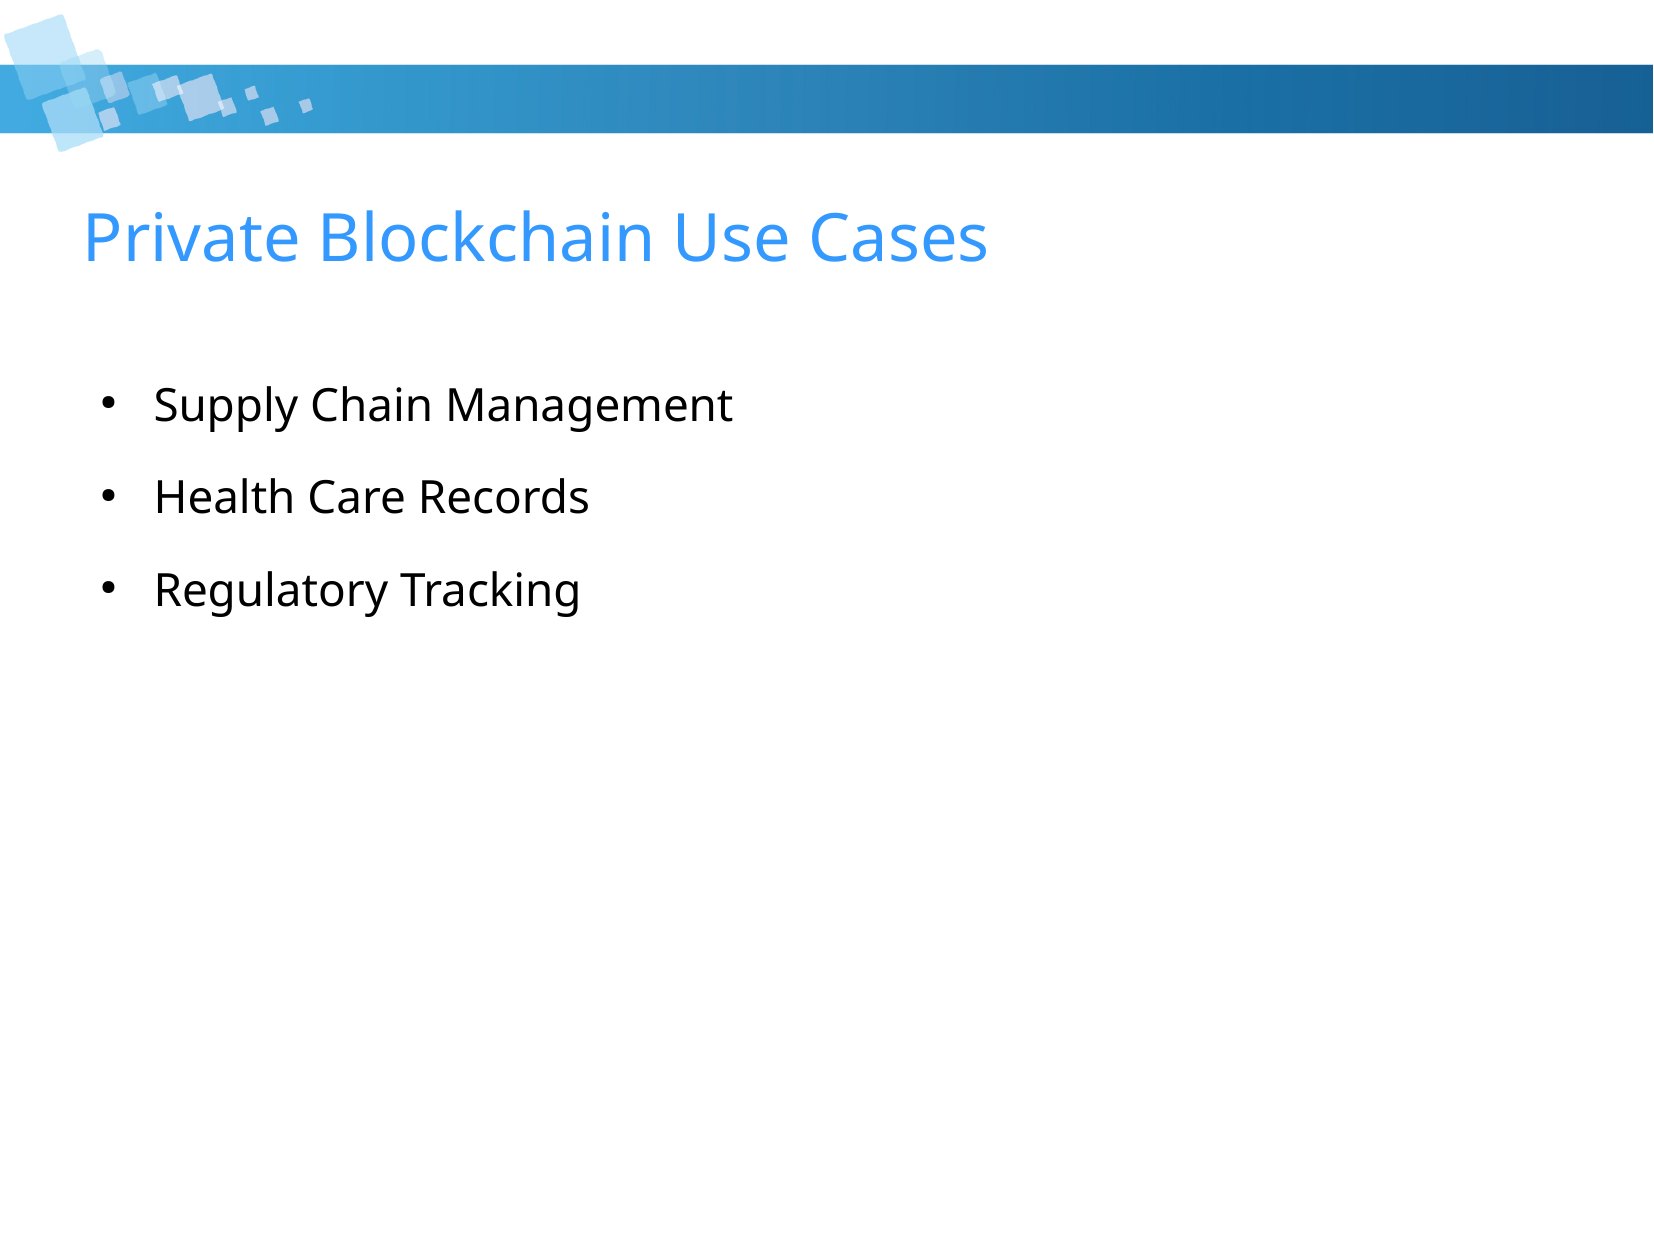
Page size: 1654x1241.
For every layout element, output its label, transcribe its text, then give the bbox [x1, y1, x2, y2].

list Supply Chain Management Health Care Records Regulatory Tracking [82, 372, 1571, 1093]
title Private Blockchain Use Cases [82, 132, 1571, 340]
picture [0, 0, 1653, 1238]
